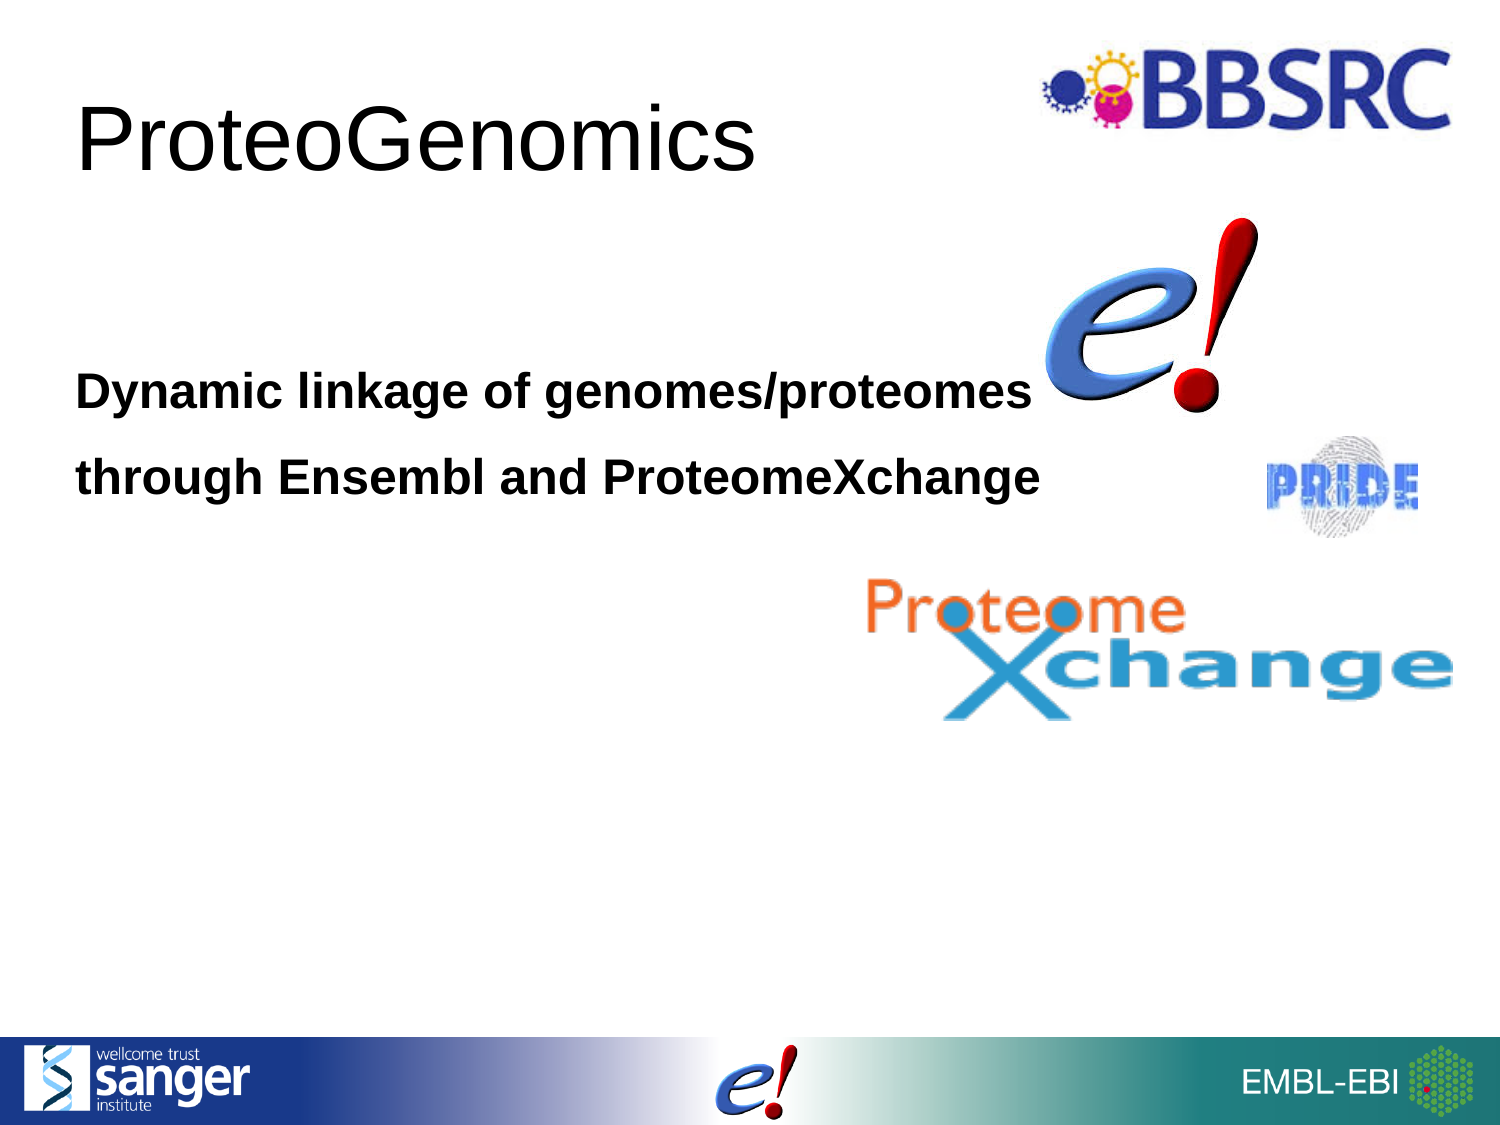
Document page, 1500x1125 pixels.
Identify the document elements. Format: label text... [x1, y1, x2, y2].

picture [1267, 436, 1418, 538]
picture [1027, 28, 1478, 154]
picture [867, 578, 1453, 721]
picture [0, 1037, 1500, 1125]
title ProteoGenomics [75, 44, 1425, 233]
list Dynamic linkage of genomes/proteomes through Ensembl and ProteomeXchange [75, 363, 1395, 1016]
picture [1038, 212, 1264, 426]
